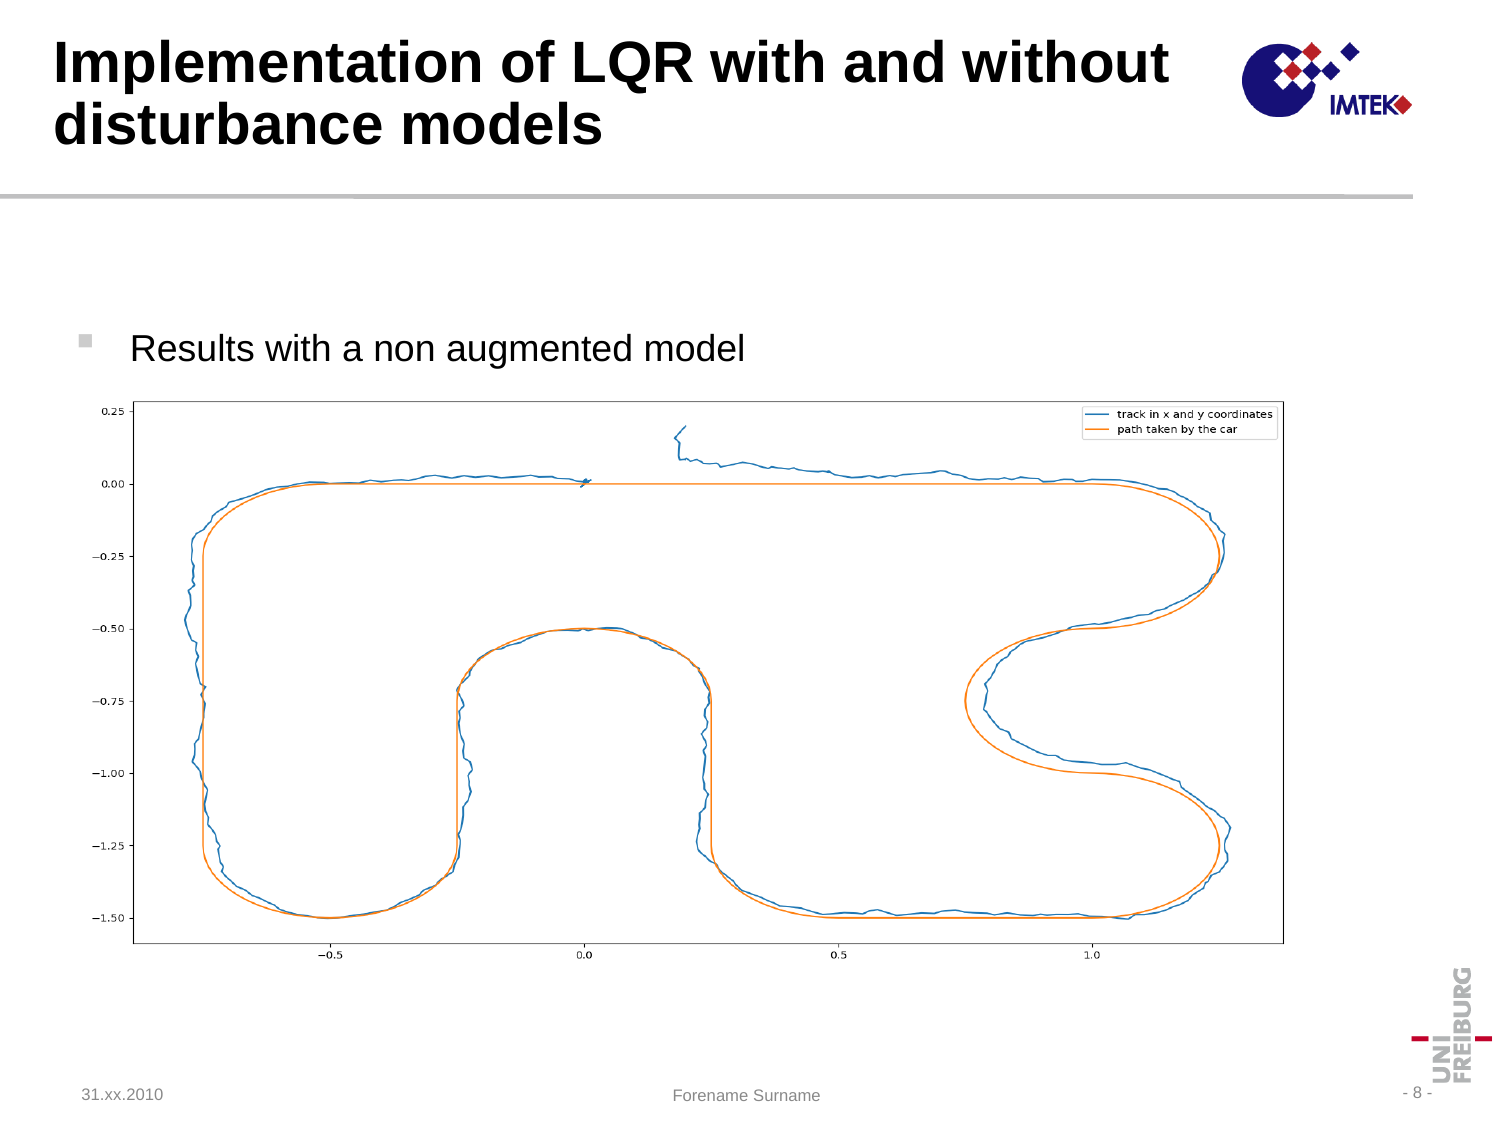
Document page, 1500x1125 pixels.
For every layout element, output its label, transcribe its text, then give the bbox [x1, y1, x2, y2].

picture [1242, 42, 1412, 117]
text_box Forename Surname [270, 1075, 1223, 1115]
text_box 31.xx.2010 [76, 1059, 219, 1125]
text_box Results with a non augmented model [29, 238, 804, 1054]
picture [1410, 968, 1493, 1083]
text_box - <number> - [1246, 1074, 1448, 1110]
text_box Implementation of LQR with and without disturbance models [38, 9, 1226, 181]
picture [75, 374, 1321, 991]
